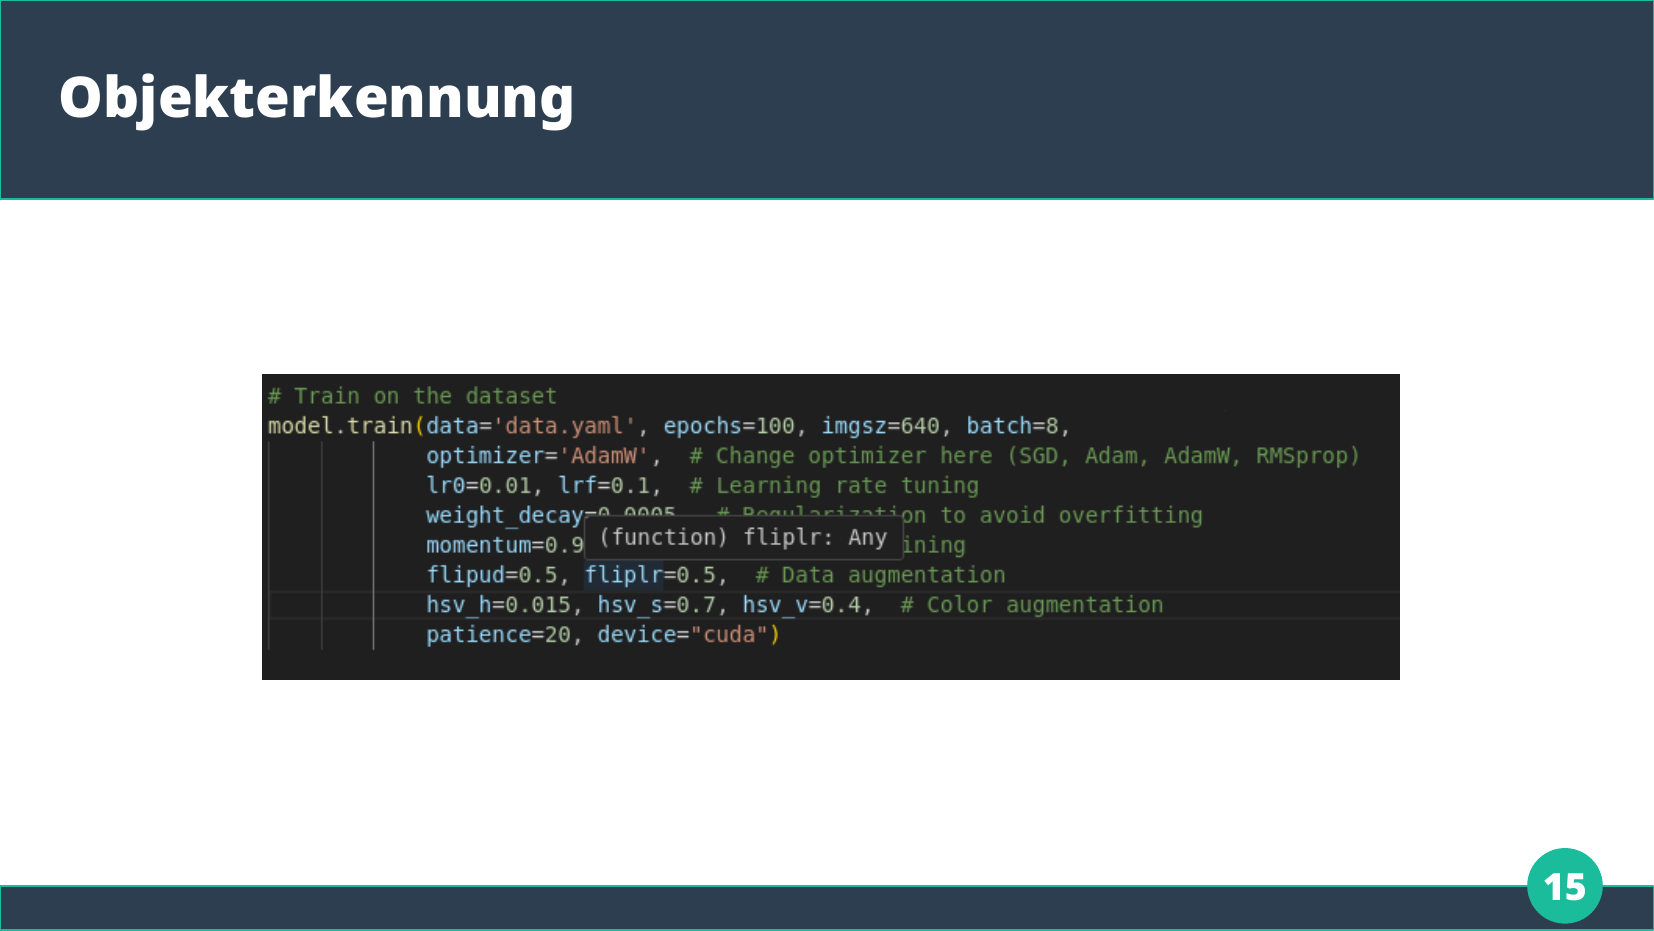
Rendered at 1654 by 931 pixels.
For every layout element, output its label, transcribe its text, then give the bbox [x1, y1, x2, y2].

title Objekterkennung [59, 37, 1595, 156]
picture [262, 374, 1400, 680]
